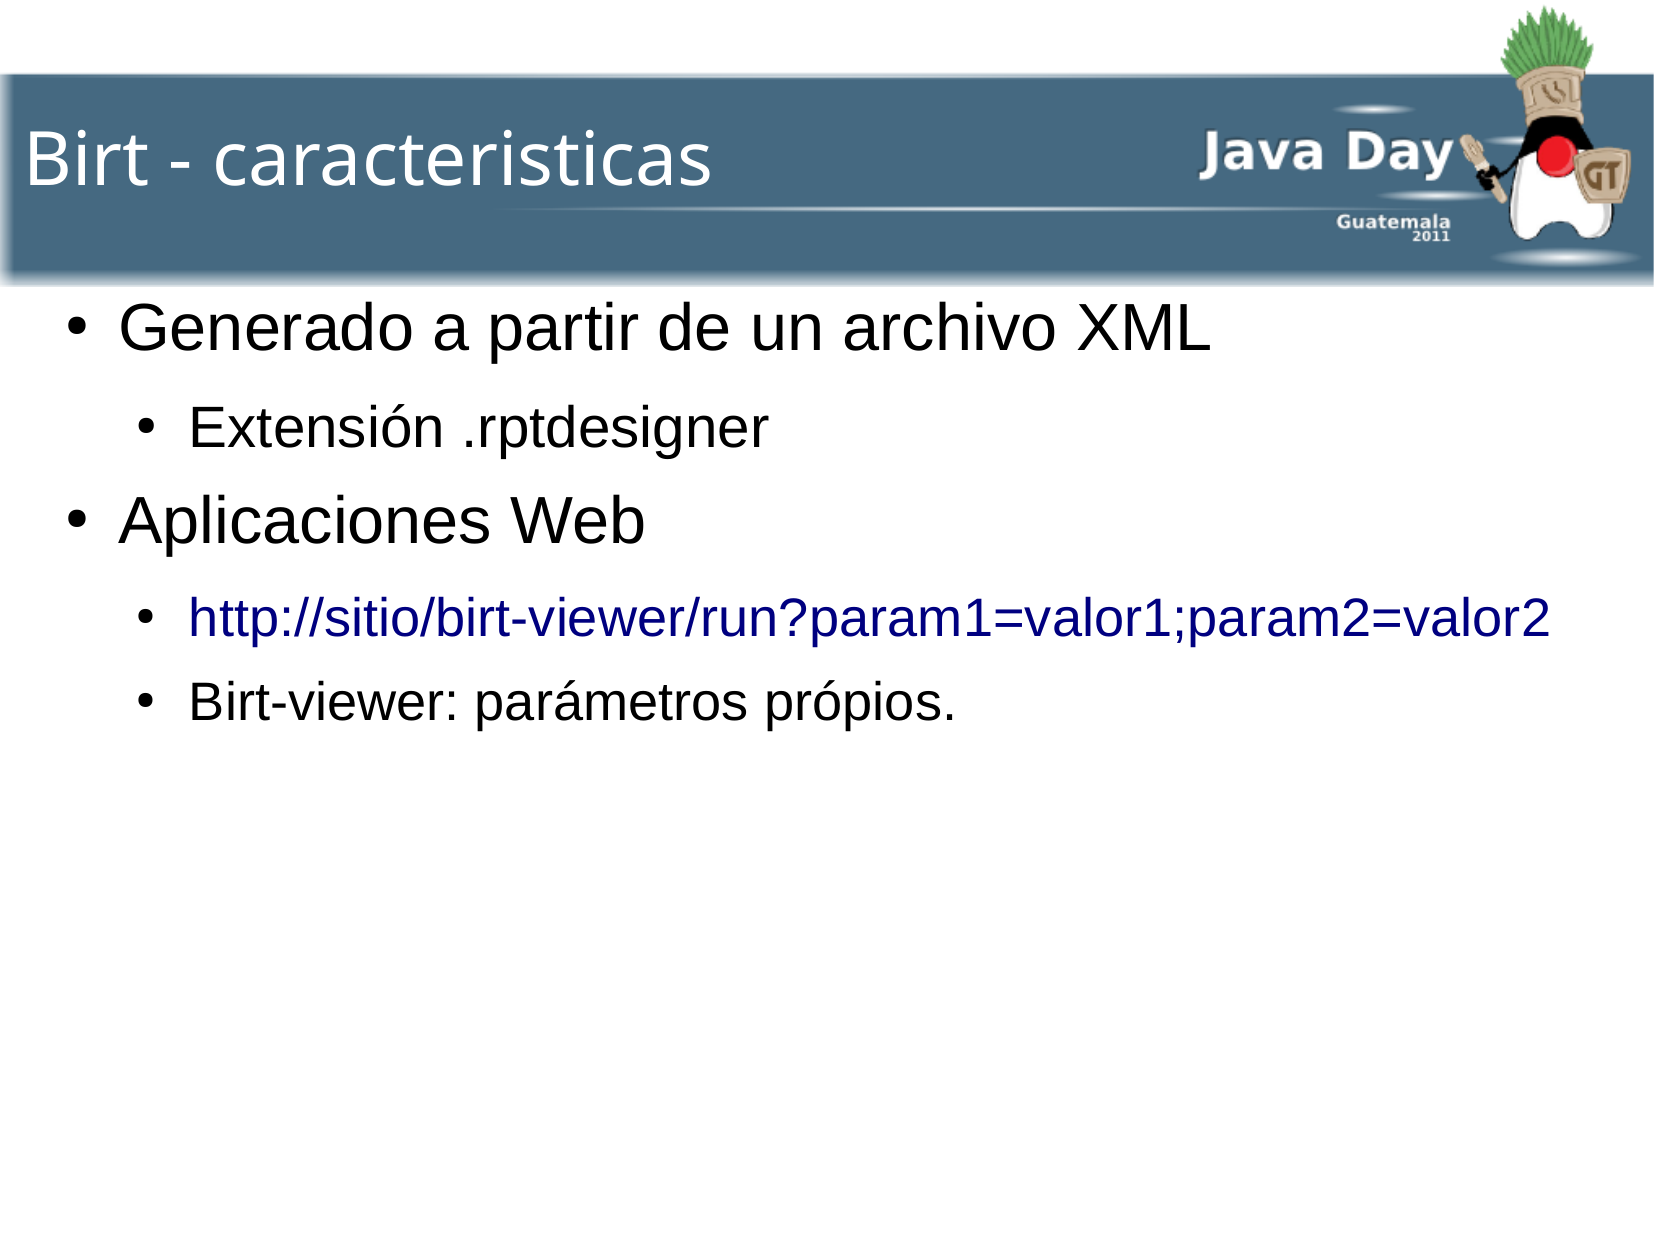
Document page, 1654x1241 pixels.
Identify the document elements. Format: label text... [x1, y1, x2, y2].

picture [0, 3, 1654, 287]
list Generado a partir de un archivo XML Extensión .rptdesigner Aplicaciones Web http://sitio/birt-viewer/run?param1=valor1;param2=valor2 Birt-viewer: parámetros própios. [47, 290, 1607, 1109]
title Birt - caracteristicas [23, 60, 1512, 253]
